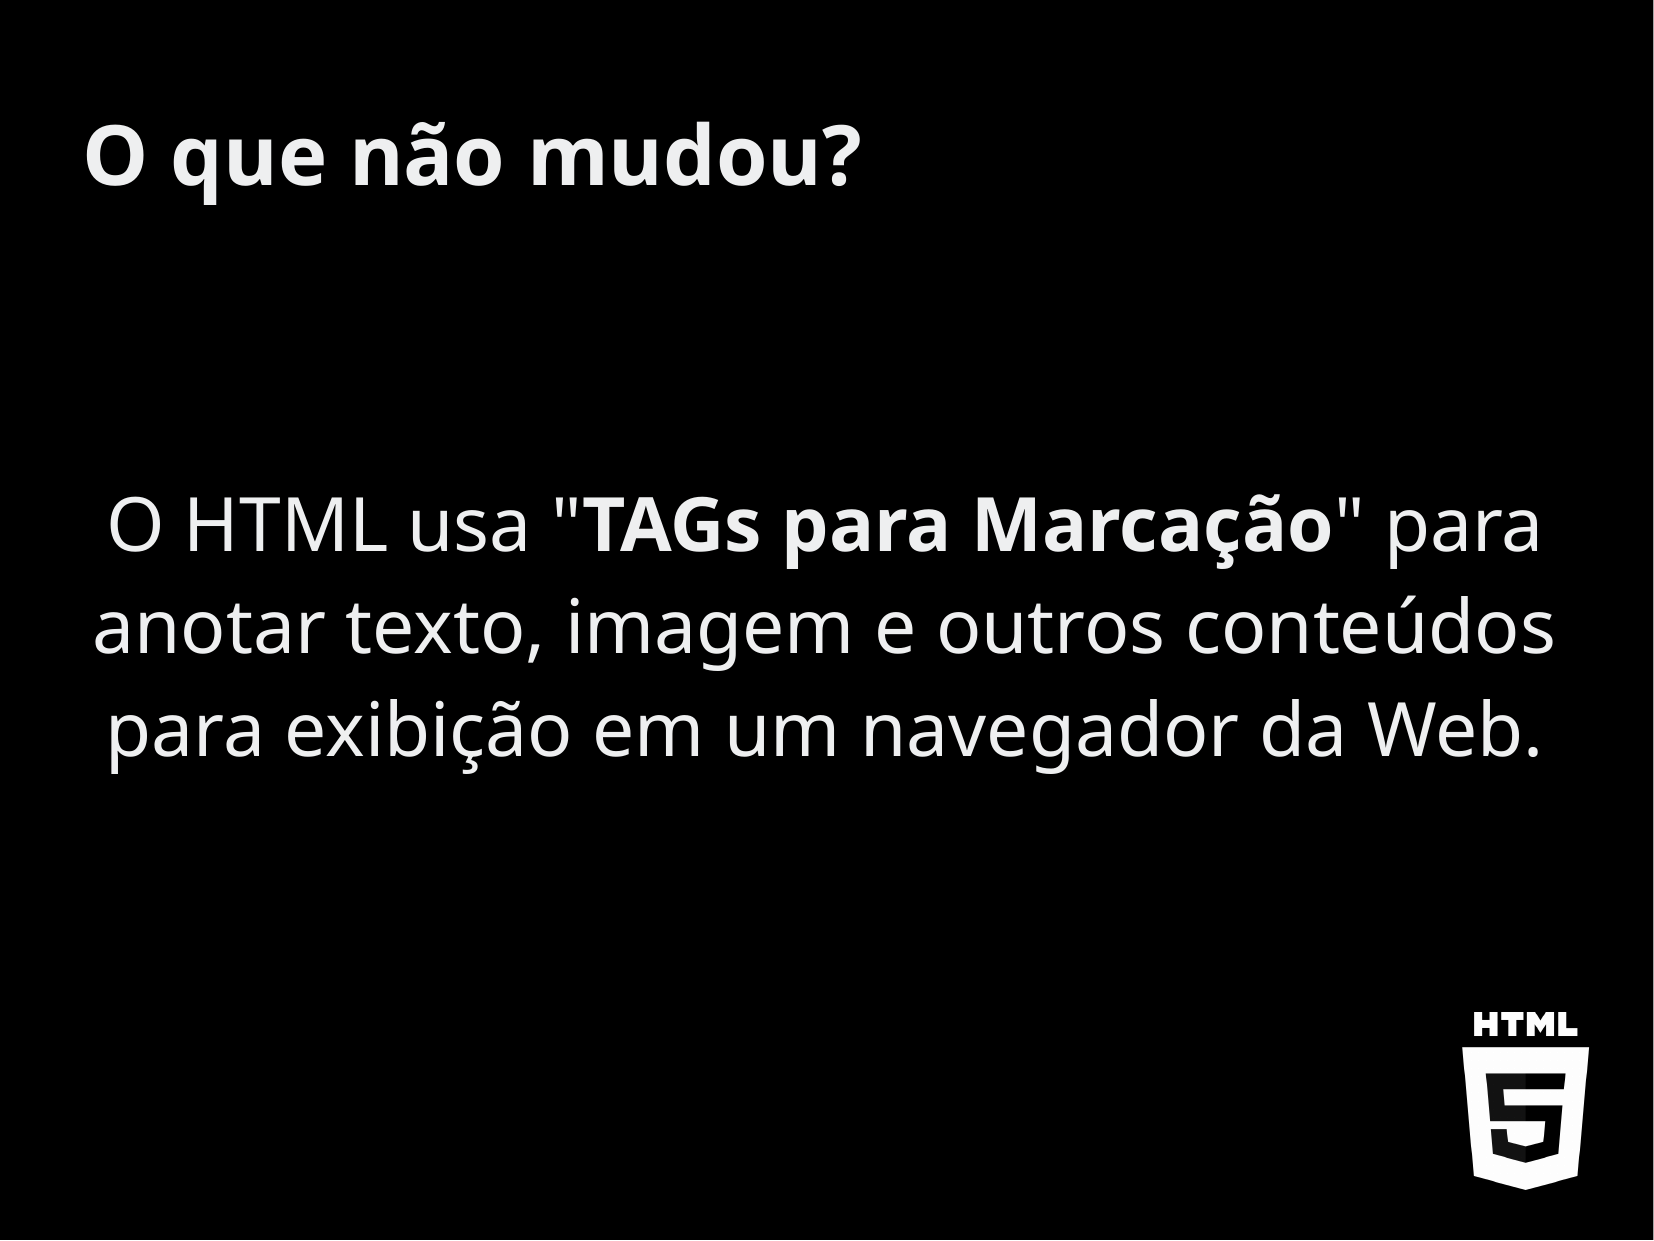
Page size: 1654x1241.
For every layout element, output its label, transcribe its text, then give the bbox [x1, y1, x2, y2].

title O que não mudou? [82, 56, 1571, 250]
picture [1436, 1012, 1615, 1190]
title O HTML usa "TAGs para Marcação" para anotar texto, imagem e outros conteúdos para exibição em um navegador da Web. [75, 450, 1576, 800]
